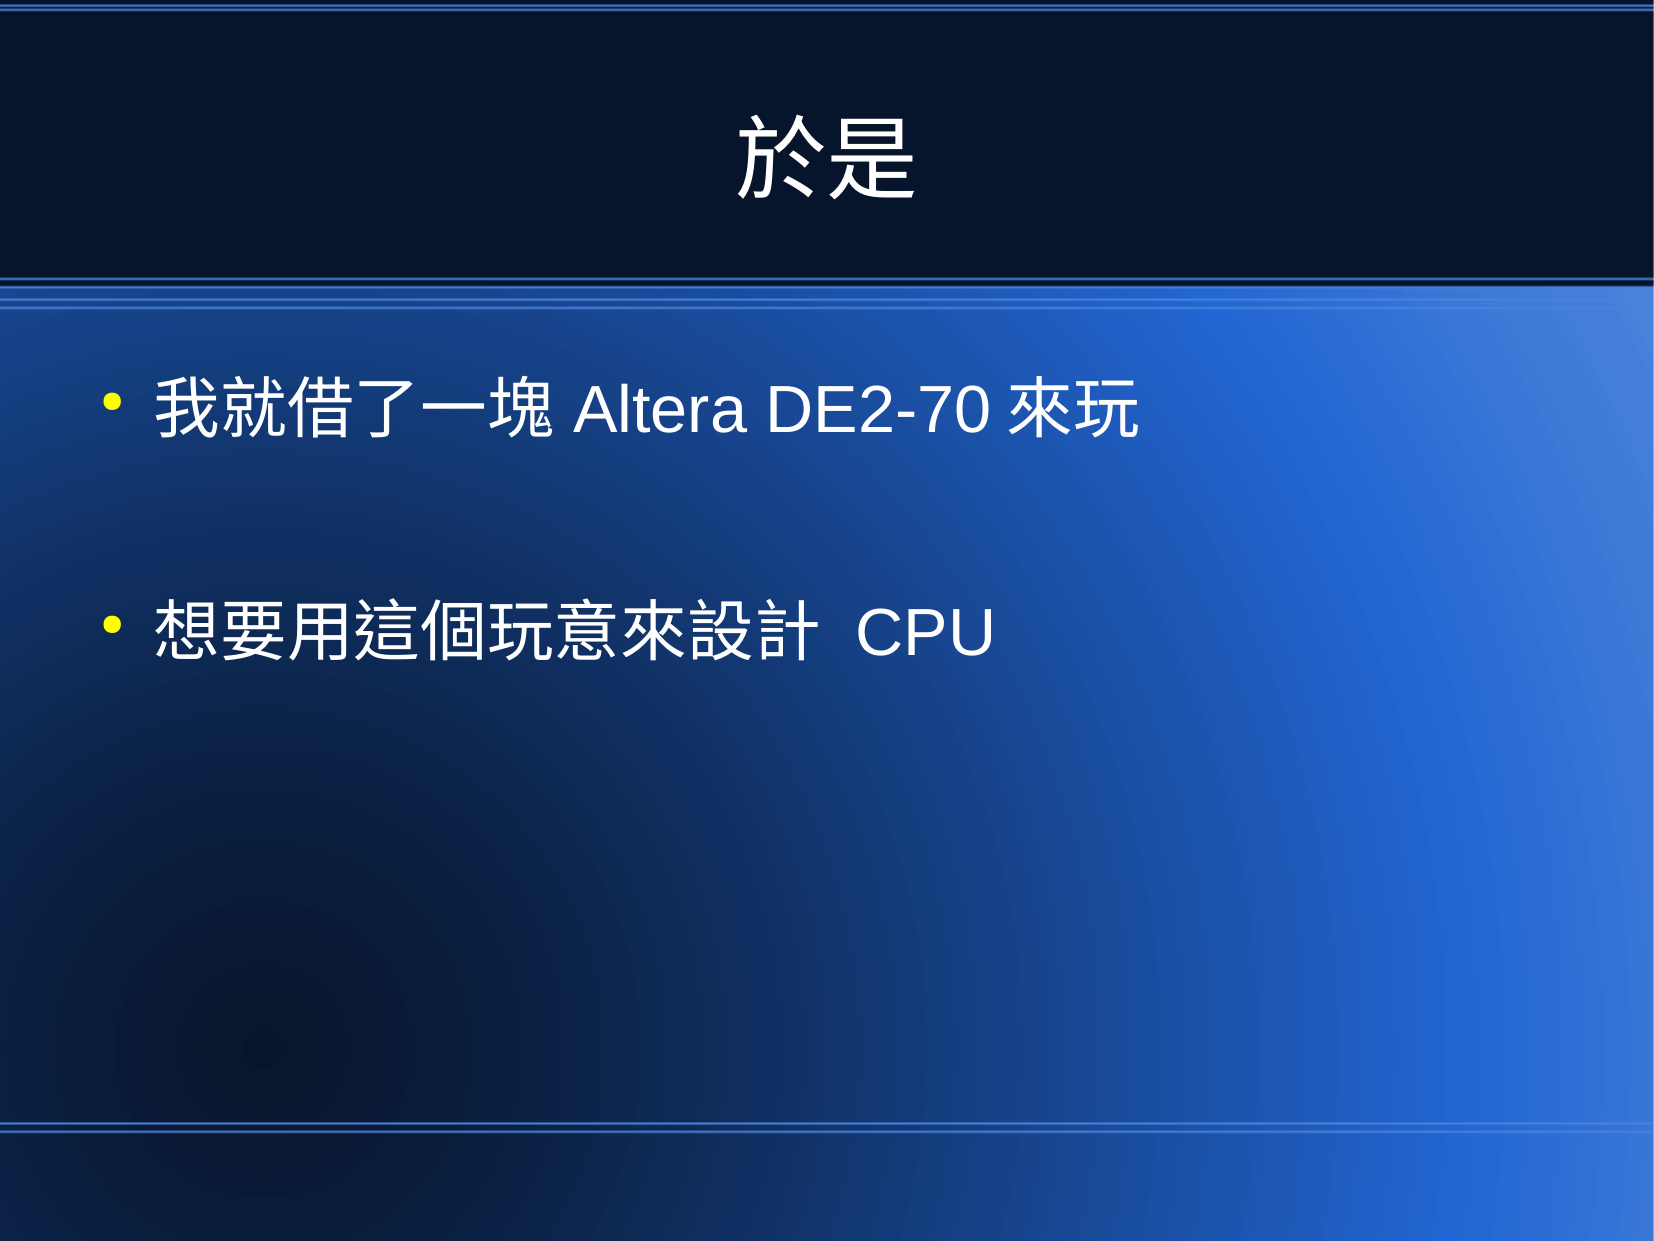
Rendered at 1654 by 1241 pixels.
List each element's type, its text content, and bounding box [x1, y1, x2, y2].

title 於是 [82, 49, 1571, 257]
list 我就借了一塊Altera DE2-70來玩 想要用這個玩意來設計 CPU [82, 355, 1571, 1075]
picture [0, 0, 1654, 1241]
